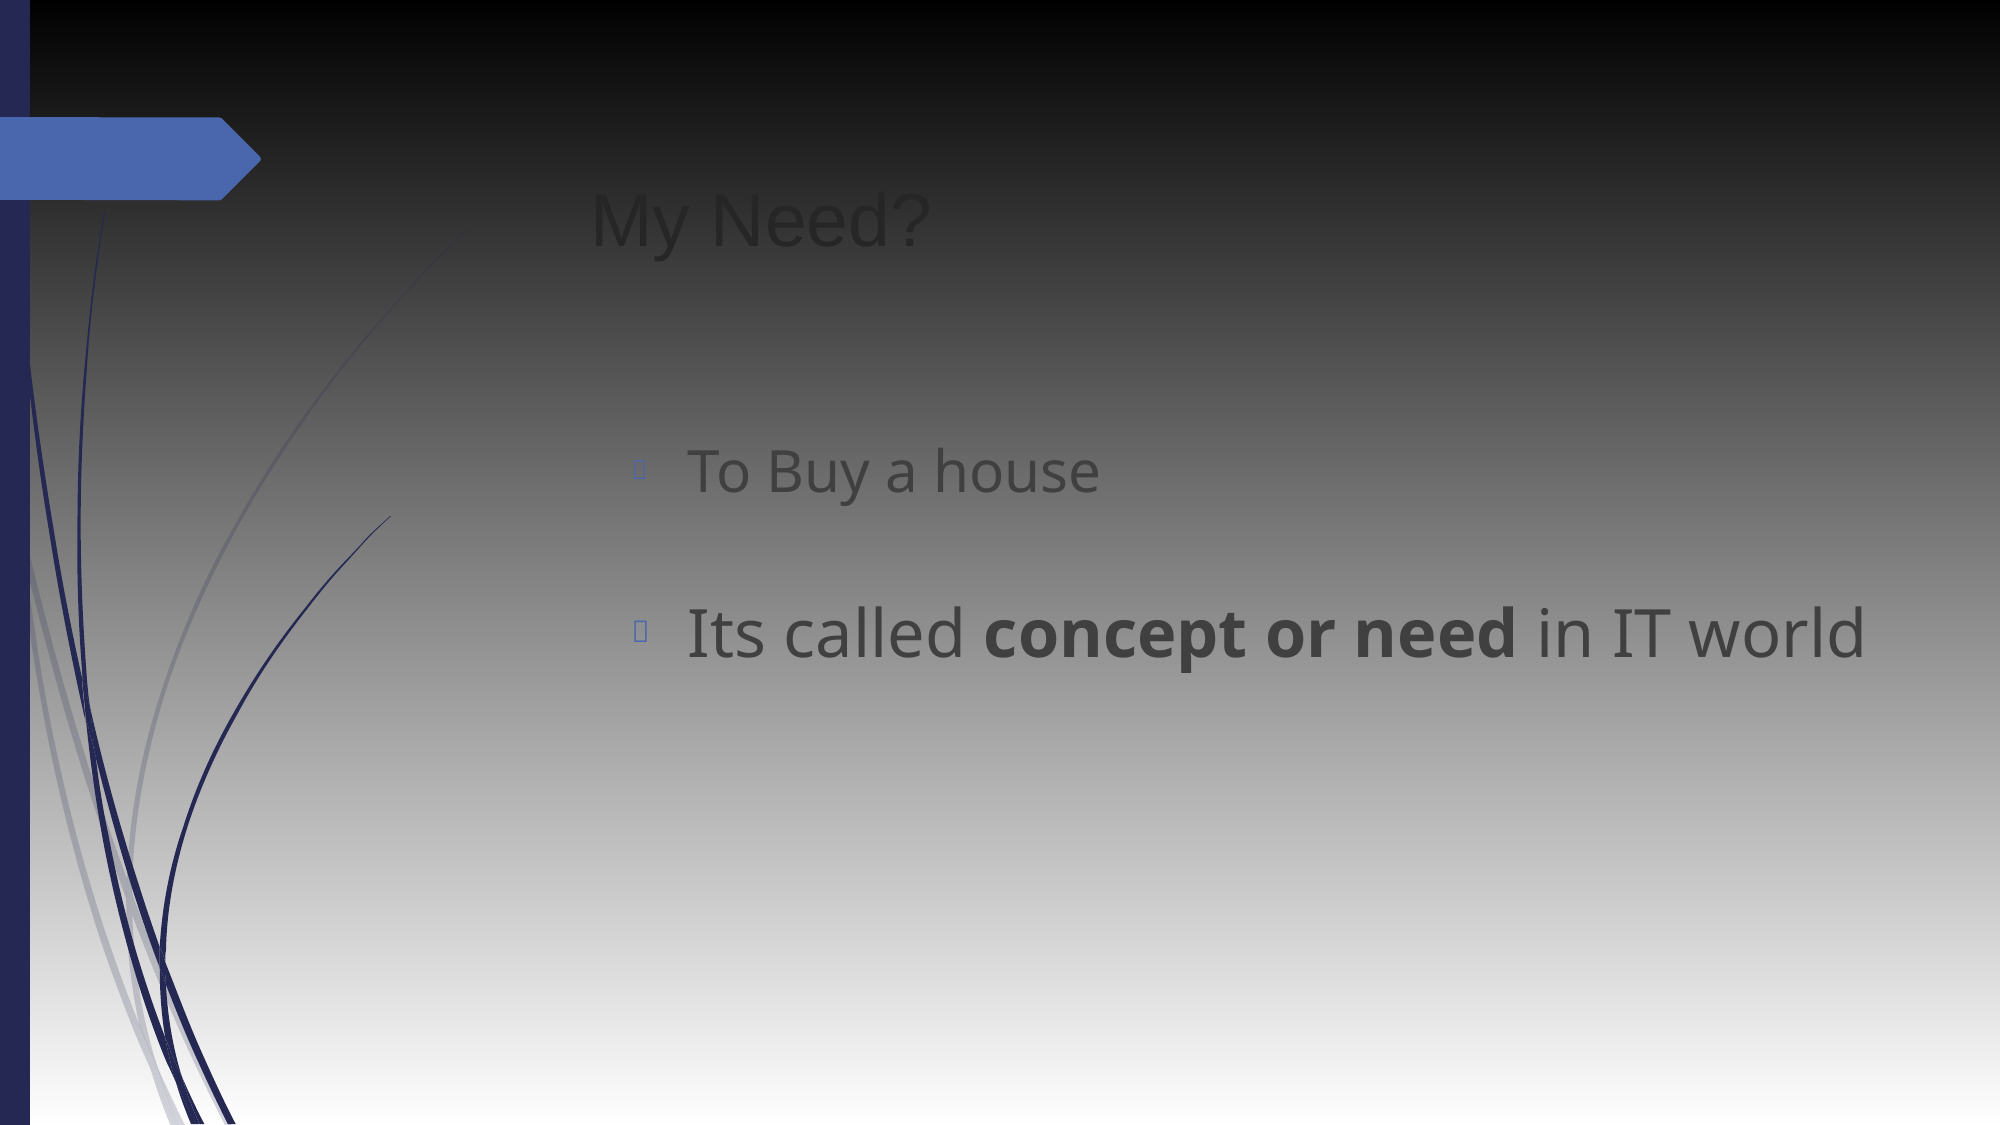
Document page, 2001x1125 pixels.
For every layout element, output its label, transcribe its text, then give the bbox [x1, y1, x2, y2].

title My Need? [575, 163, 1888, 313]
list To Buy a house Its called concept or need in IT world [616, 427, 1888, 970]
